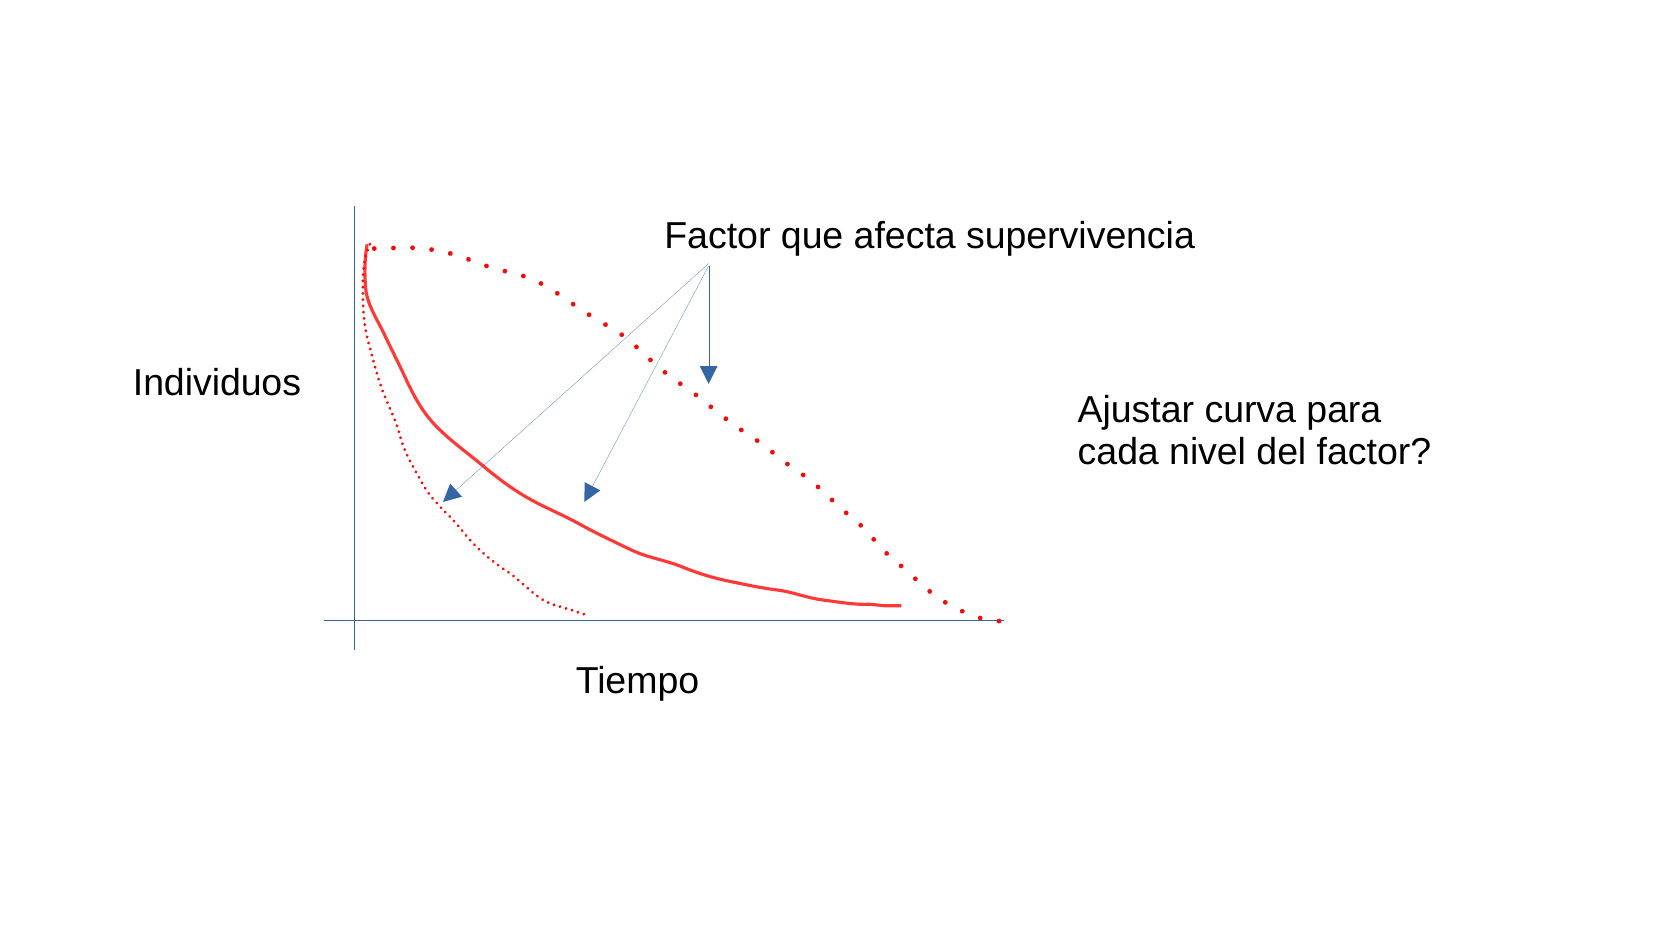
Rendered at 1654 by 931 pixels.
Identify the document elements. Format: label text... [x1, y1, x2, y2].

text_box Tiempo [561, 651, 714, 709]
text_box Factor que afecta supervivencia [649, 206, 1210, 264]
text_box Individuos [118, 354, 317, 412]
text_box Ajustar curva para cada nivel del factor? [1062, 381, 1477, 481]
